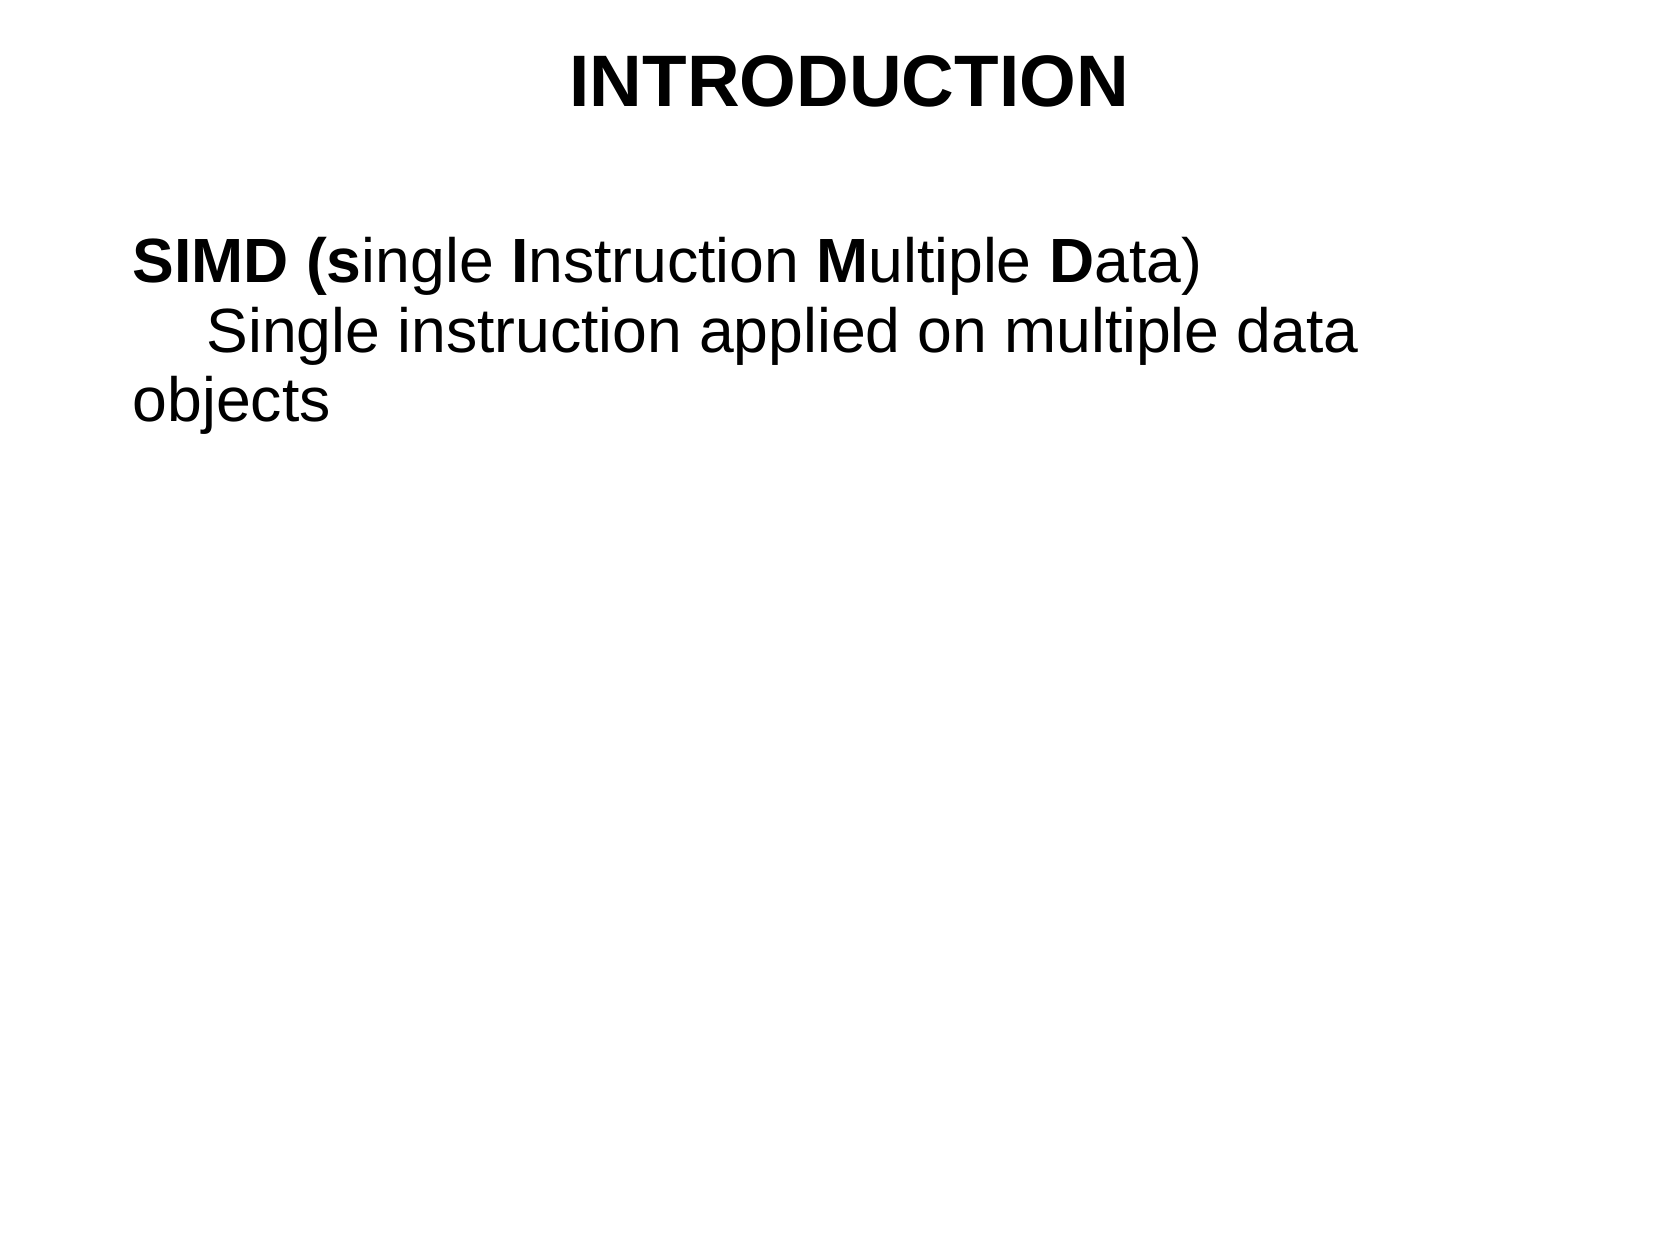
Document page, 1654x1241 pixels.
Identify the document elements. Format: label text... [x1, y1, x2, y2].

text_box SIMD (single Instruction Multiple Data) Single instruction applied on multiple data objects [118, 218, 1565, 443]
text_box INTRODUCTION [555, 33, 1146, 130]
